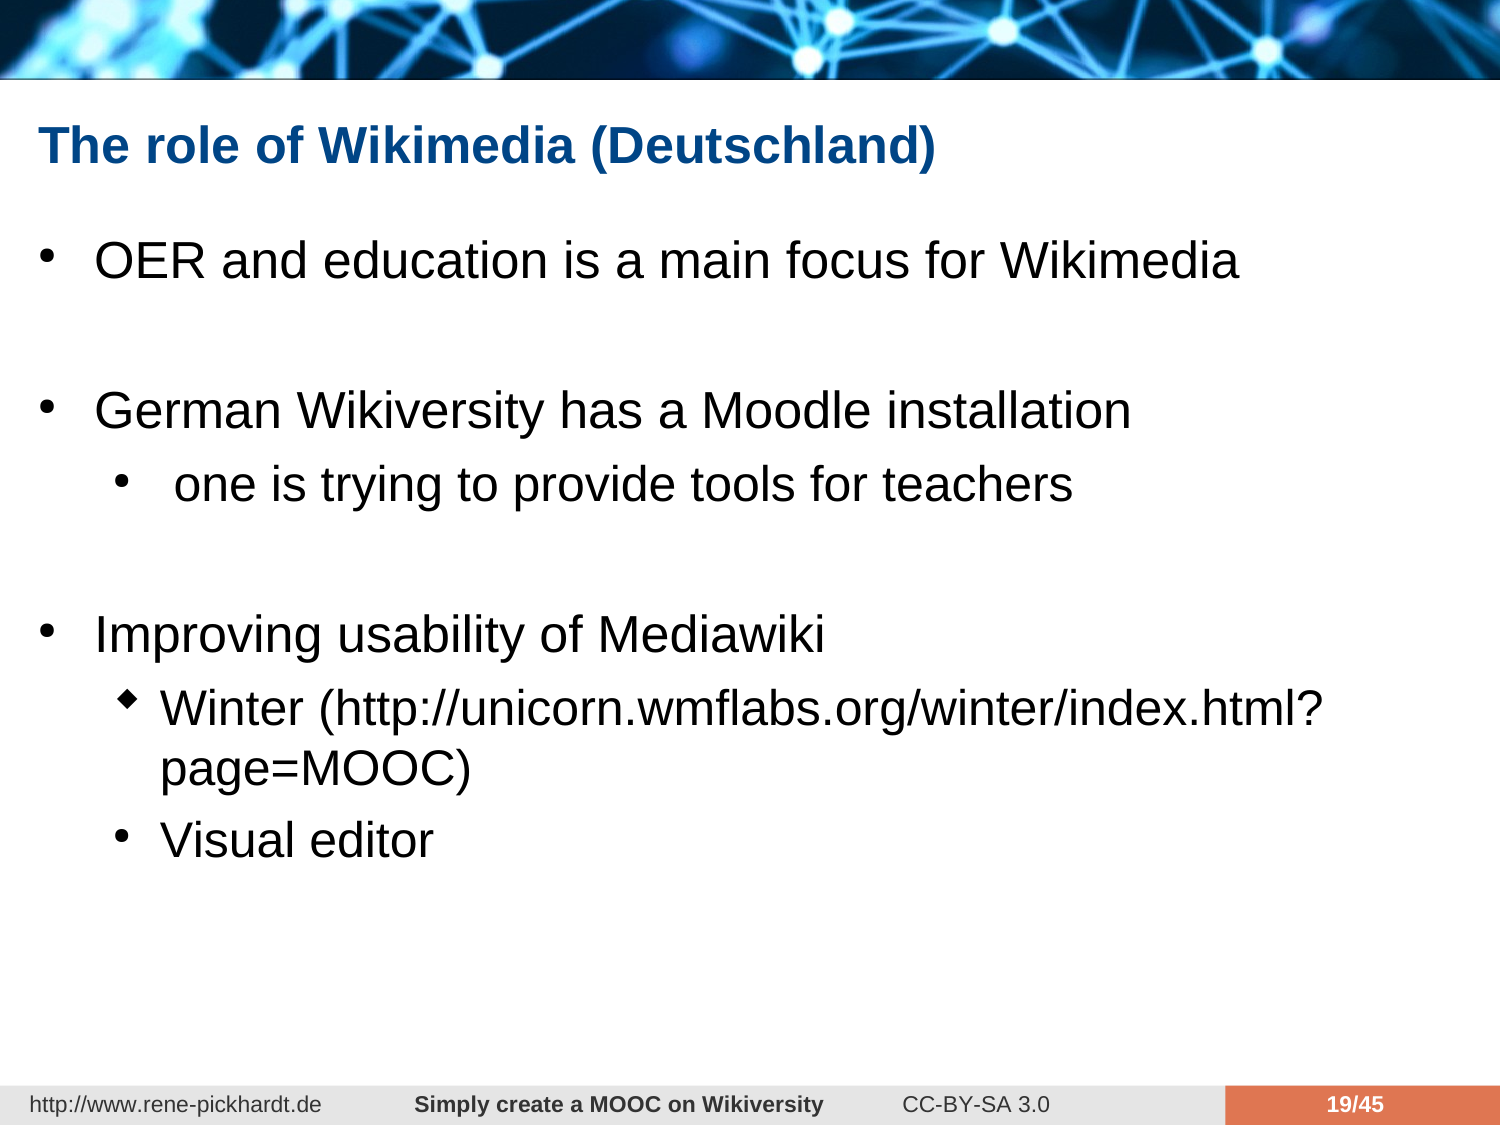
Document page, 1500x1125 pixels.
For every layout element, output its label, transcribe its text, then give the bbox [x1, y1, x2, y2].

picture [0, 0, 1500, 80]
title The role of Wikimedia (Deutschland) [23, 112, 1500, 187]
list OER and education is a main focus for Wikimedia German Wikiversity has a Moodle installation one is trying to provide tools for teachers Improving usability of Mediawiki Winter (http://unicorn.wmflabs.org/winter/index.html?page=MOOC) Visual editor [23, 218, 1483, 1055]
